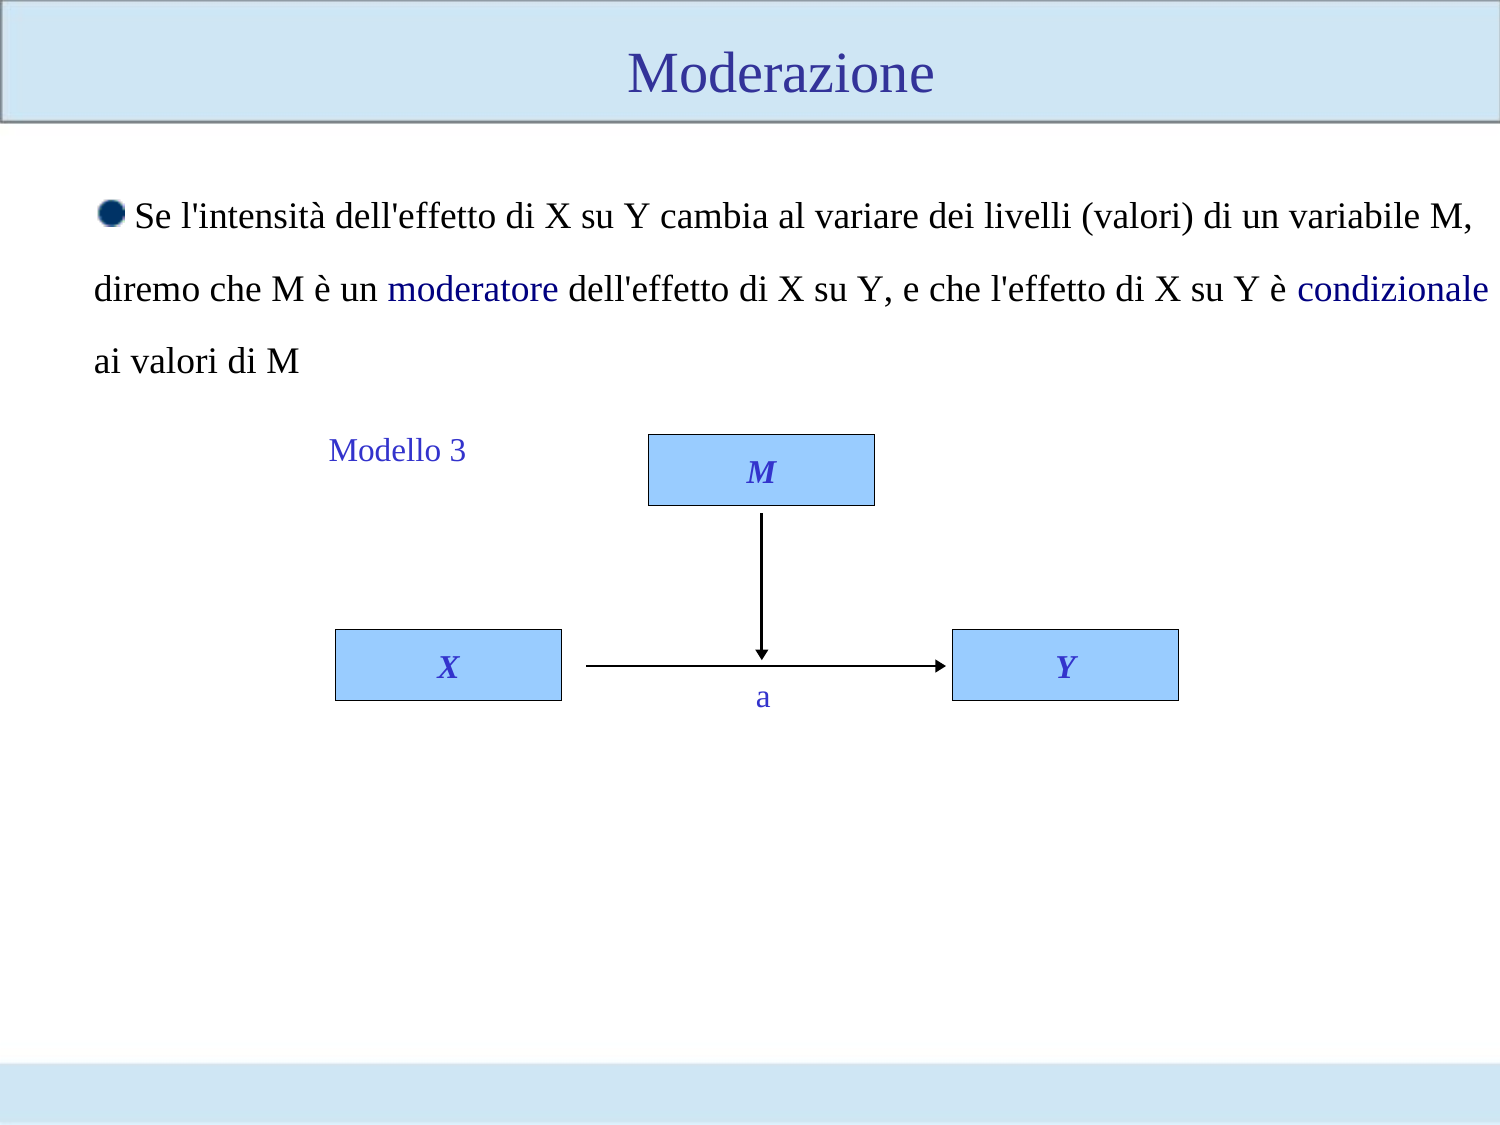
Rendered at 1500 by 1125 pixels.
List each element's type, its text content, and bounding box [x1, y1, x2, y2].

text_box a [666, 666, 860, 774]
text_box X [335, 629, 562, 701]
picture [0, 0, 1500, 1125]
text_box Y [952, 629, 1179, 701]
text_box Se l'intensità dell'effetto di X su Y cambia al variare dei livelli (valori) di un variabile M, diremo che M è un moderatore dell'effetto di X su Y, e che l'effetto di X su Y è condizionale ai valori di M [79, 148, 1500, 389]
text_box Modello 3 [223, 420, 572, 598]
text_box M [648, 434, 875, 506]
title Moderazione [249, 21, 1313, 117]
picture [94, 196, 125, 227]
